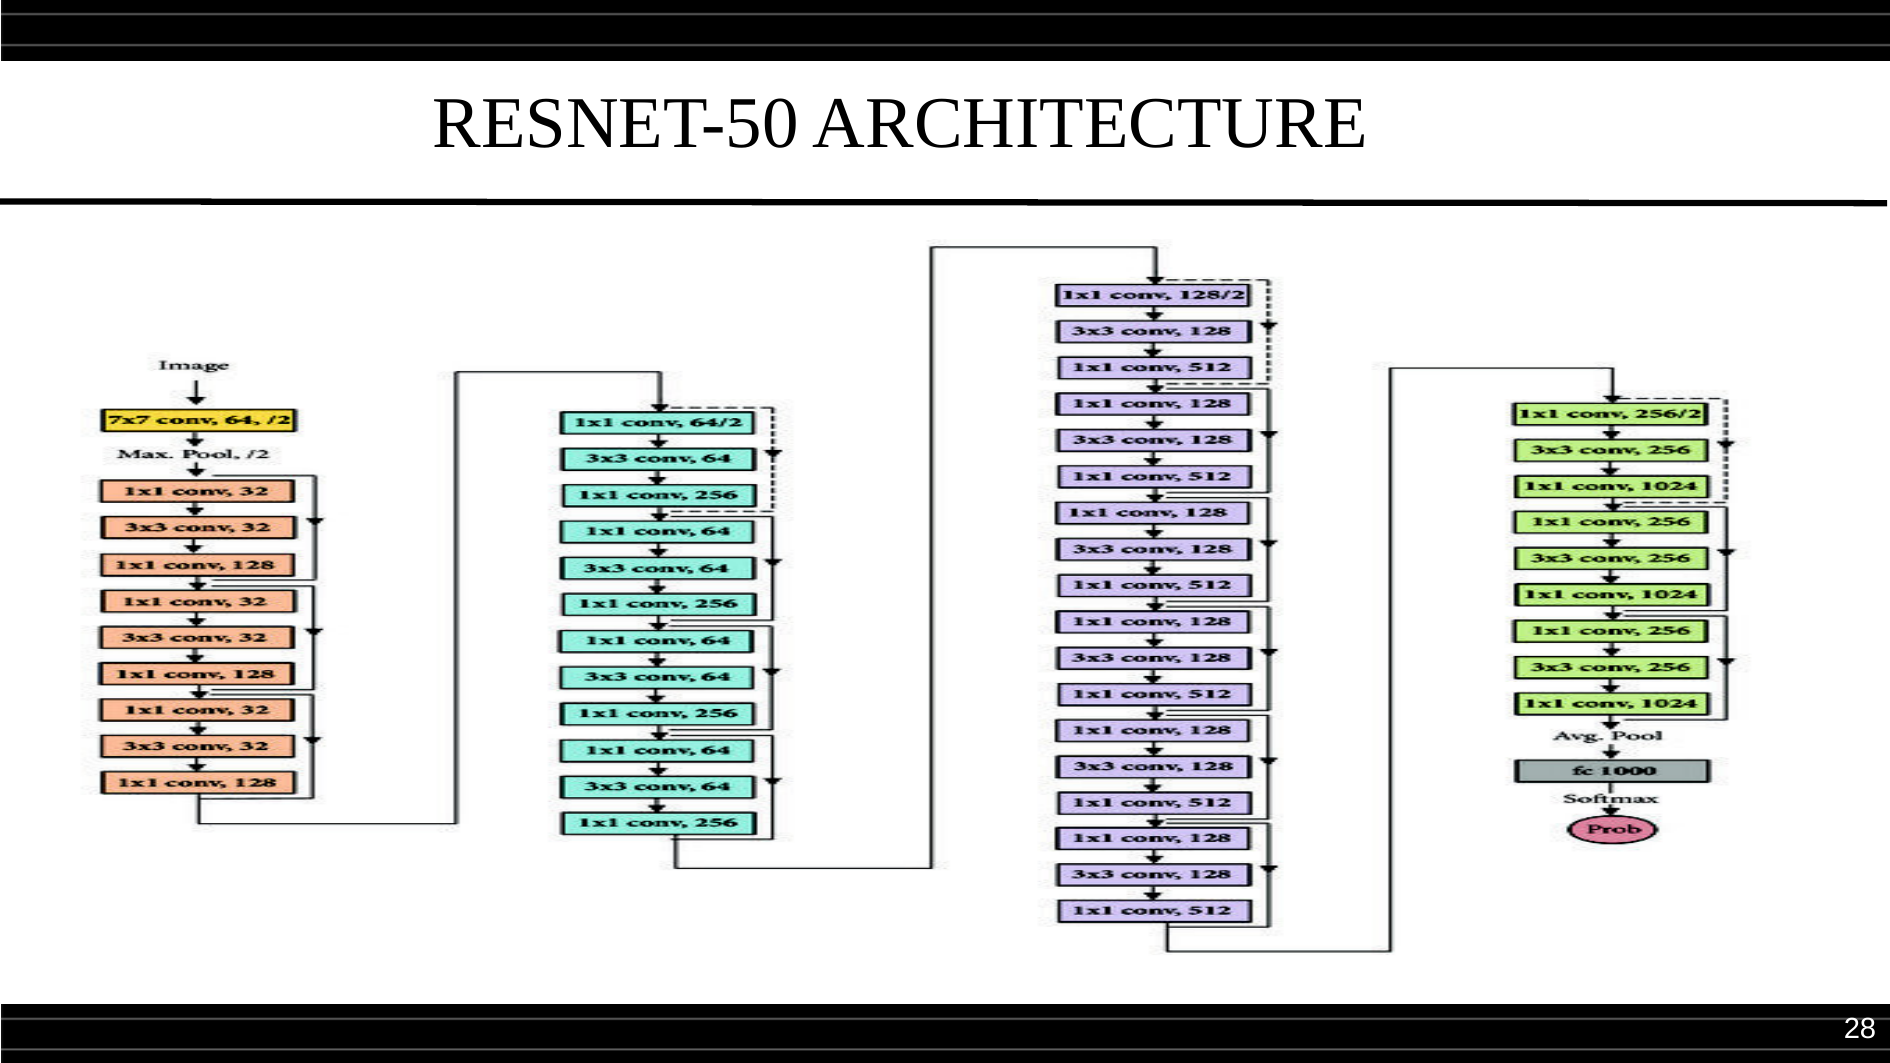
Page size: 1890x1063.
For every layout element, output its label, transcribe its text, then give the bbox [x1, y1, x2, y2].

picture [1, 0, 1890, 61]
title RESNET-50 ARCHITECTURE [50, 49, 1751, 198]
picture [1, 1004, 1890, 1063]
picture [15, 211, 1821, 988]
